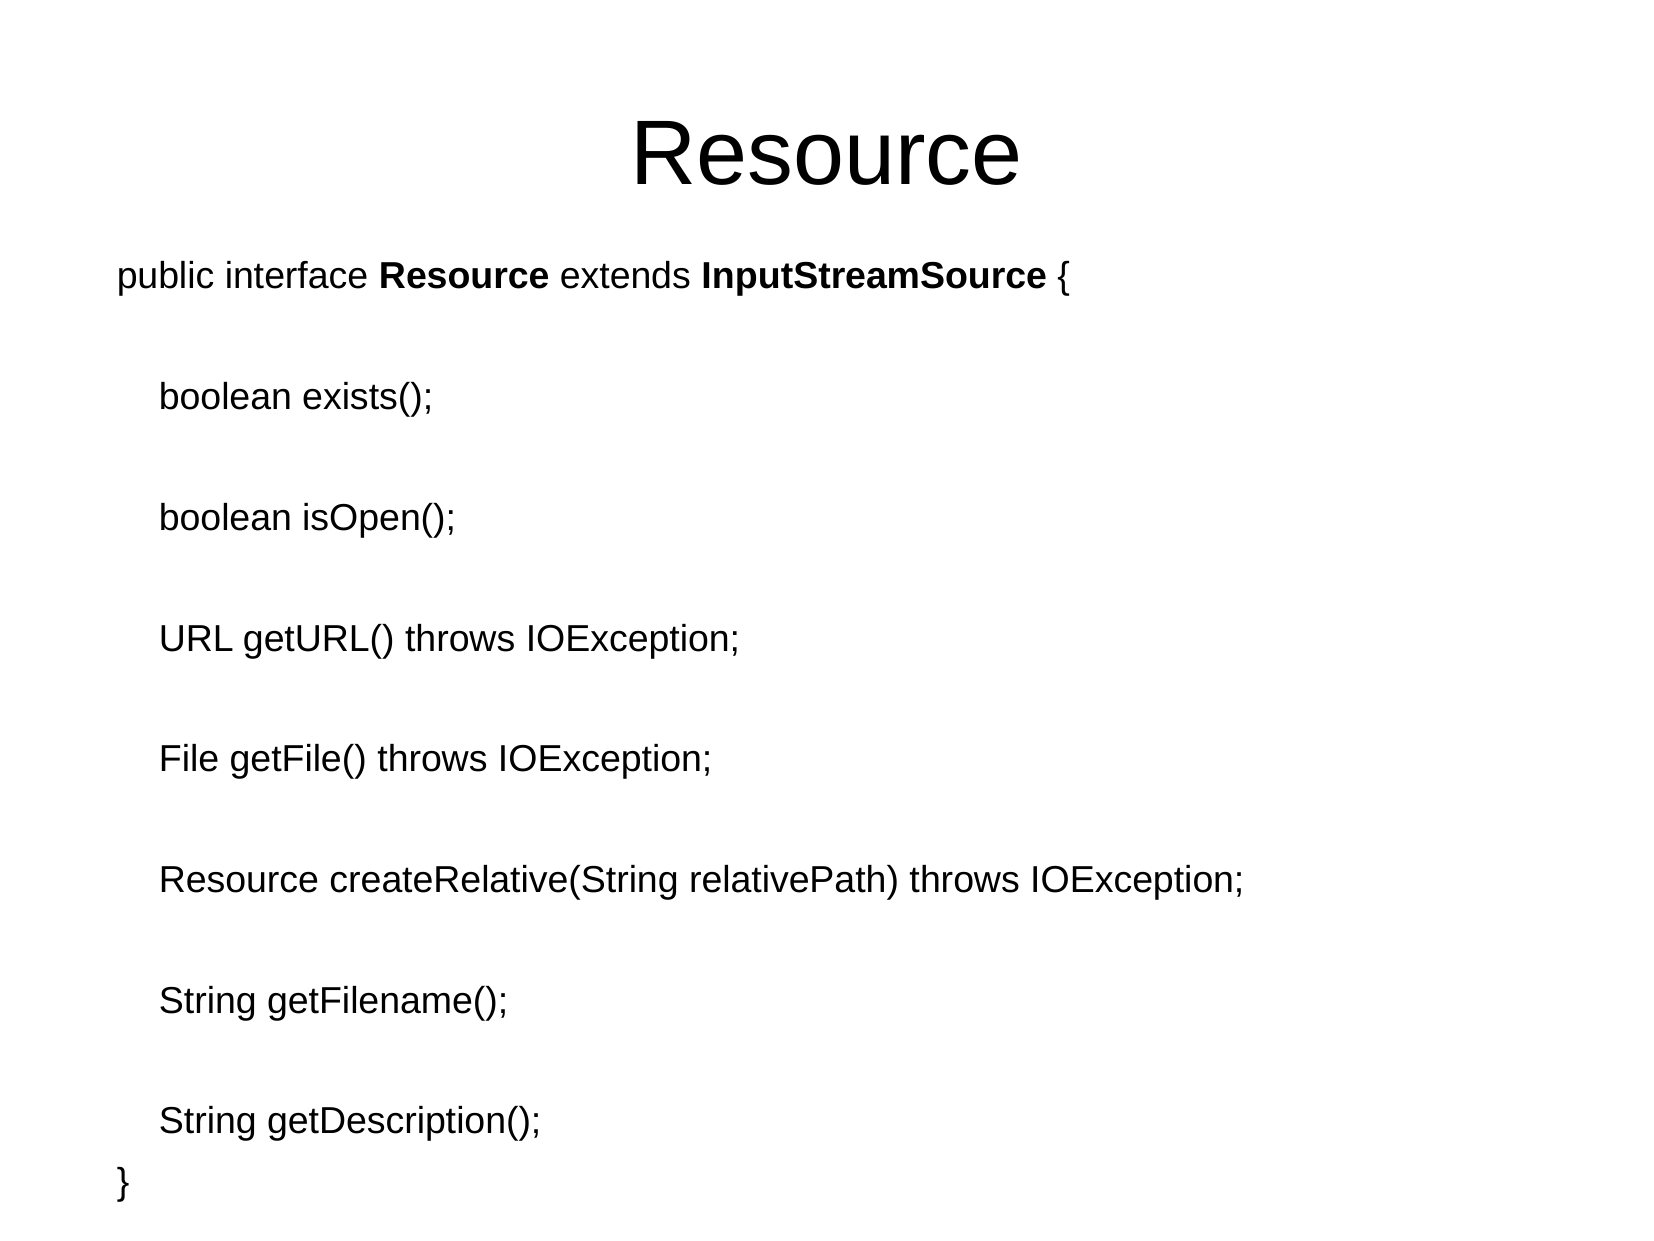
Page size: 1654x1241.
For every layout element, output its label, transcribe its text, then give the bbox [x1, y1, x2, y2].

title Resource [82, 49, 1571, 257]
list public interface Resource extends InputStreamSource { boolean exists(); boolean isOpen(); URL getURL() throws IOException; File getFile() throws IOException; Resource createRelative(String relativePath) throws IOException; String getFilename(); String getDescription(); } [116, 255, 1606, 1156]
